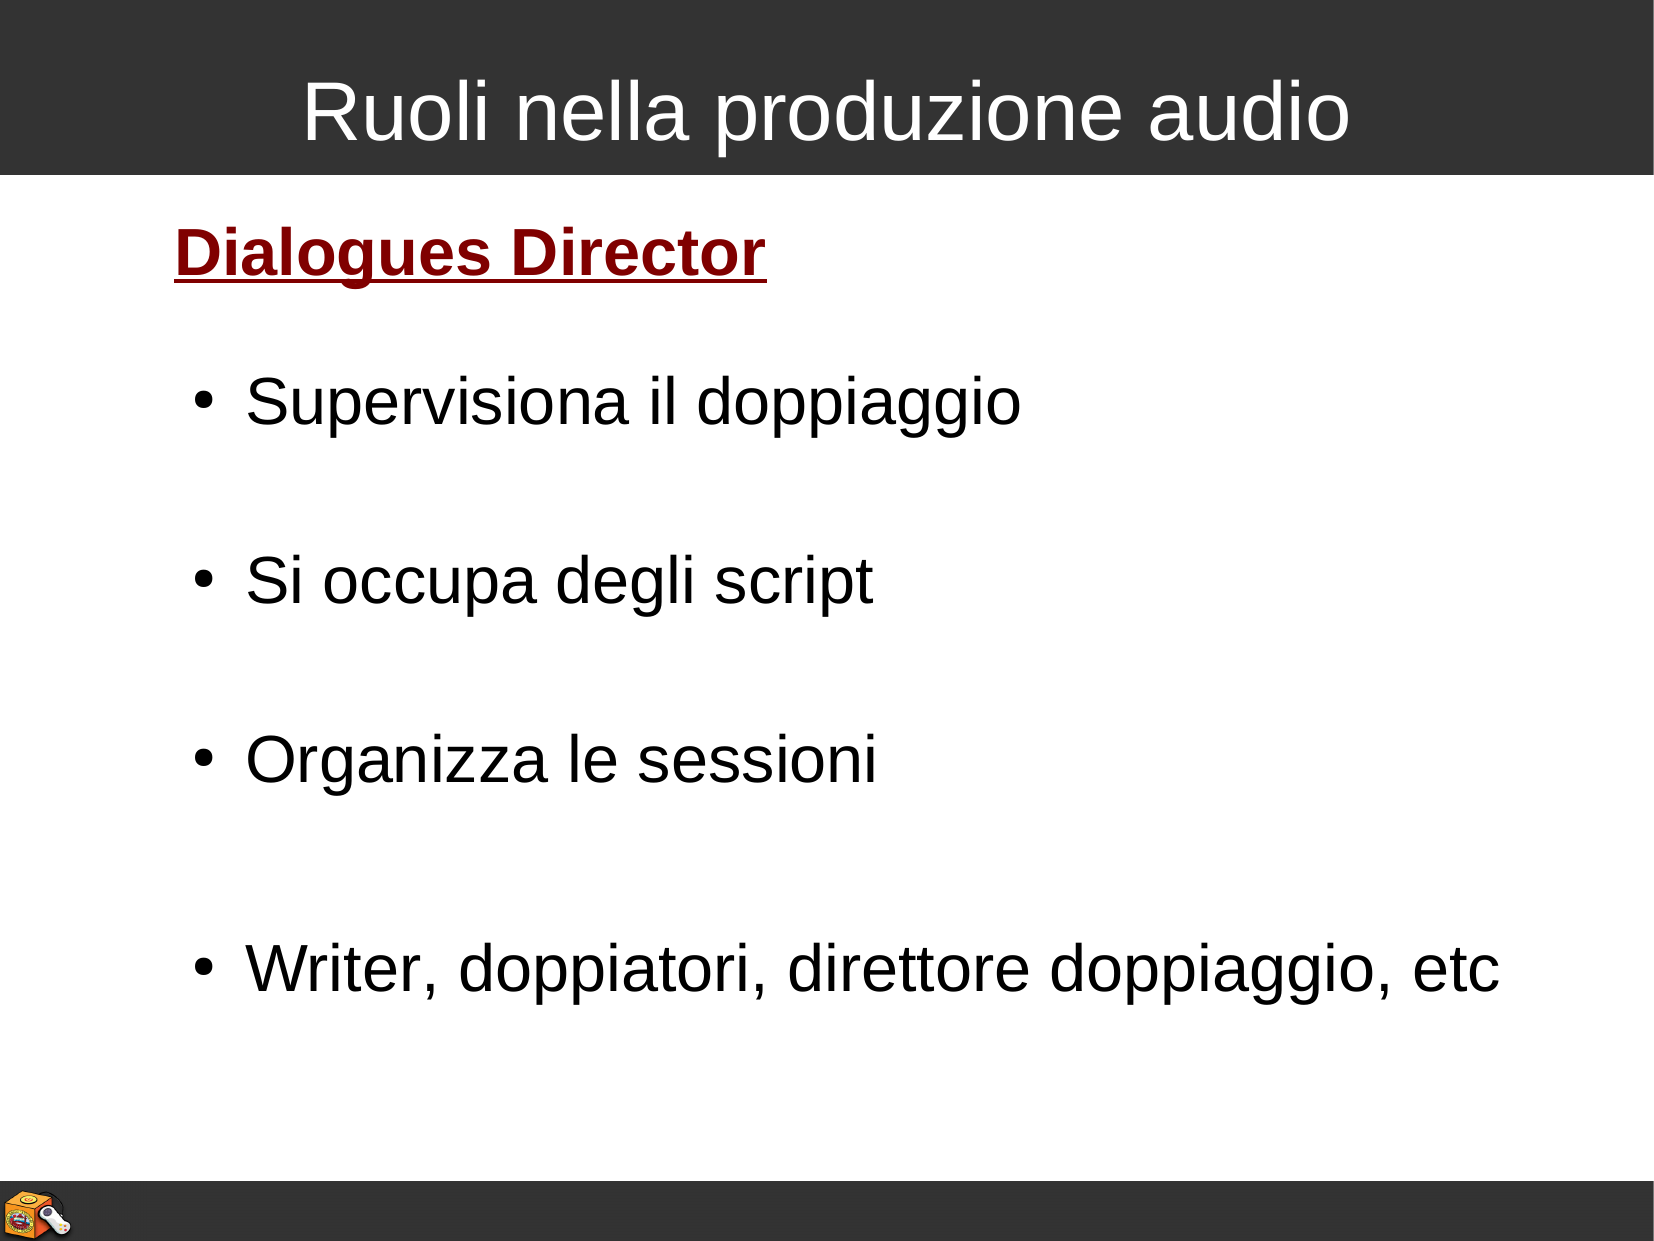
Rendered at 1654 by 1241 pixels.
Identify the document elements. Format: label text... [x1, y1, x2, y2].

picture [0, 0, 1654, 175]
subtitle Dialogues Director Supervisiona il doppiaggio Si occupa degli script Organizza le sessioni Writer, doppiatori, direttore doppiaggio, etc [174, 214, 1565, 1006]
title Ruoli nella produzione audio [82, 15, 1571, 208]
picture [0, 1181, 1654, 1241]
text_box [250, 355, 305, 431]
